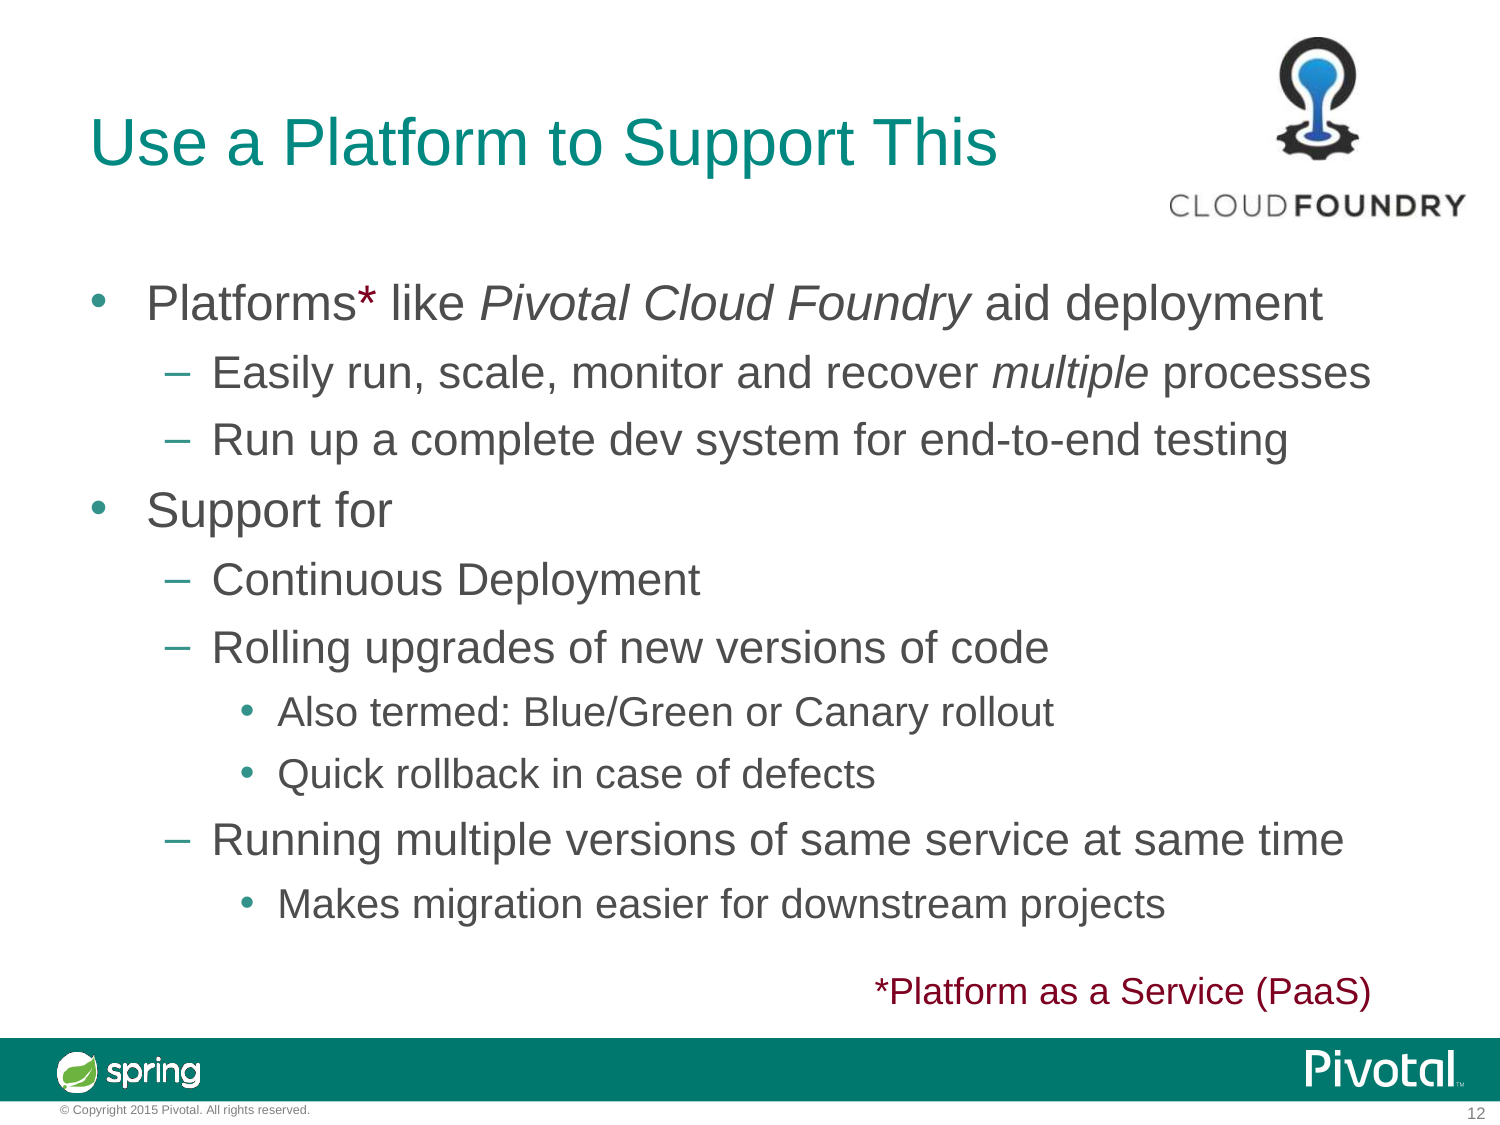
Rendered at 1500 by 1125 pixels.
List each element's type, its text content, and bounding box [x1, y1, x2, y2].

list Platforms* like Pivotal Cloud Foundry aid deployment Easily run, scale, monitor and recover multiple processes Run up a complete dev system for end-to-end testing Support for Continuous Deployment Rolling upgrades of new versions of code Also termed: Blue/Green or Canary rollout Quick rollback in case of defects Running multiple versions of same service at same time Makes migration easier for downstream projects [75, 262, 1426, 936]
picture [1306, 1050, 1464, 1087]
picture [1170, 37, 1466, 233]
title Use a Platform to Support This [75, 45, 1170, 233]
picture [32, 1041, 210, 1103]
text_box *Platform as a Service (PaaS) [859, 960, 1396, 1020]
